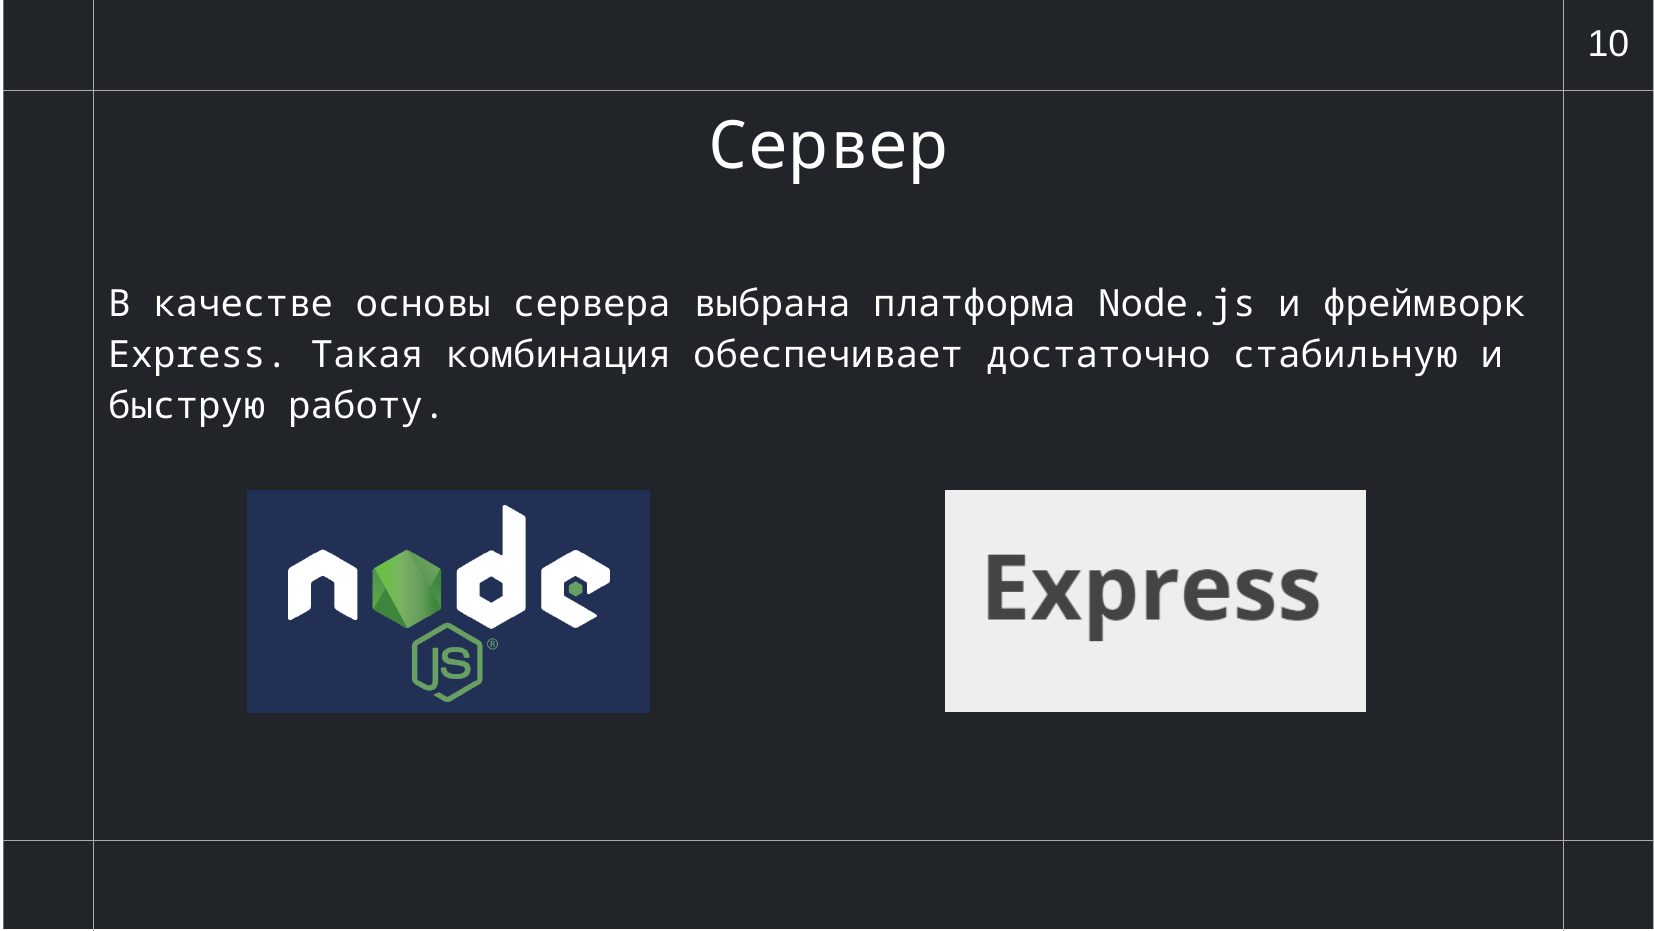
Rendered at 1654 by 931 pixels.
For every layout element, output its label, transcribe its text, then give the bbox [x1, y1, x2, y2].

text_box <номер> [1517, 15, 1654, 86]
text_box В качестве основы сервера выбрана платформа Node.js и фреймворк Express. Такая комбинация обеспечивает достаточно стабильную и быструю работу. [93, 268, 1564, 415]
picture [945, 490, 1366, 712]
picture [247, 490, 650, 713]
text_box Сервер [93, 90, 1564, 183]
